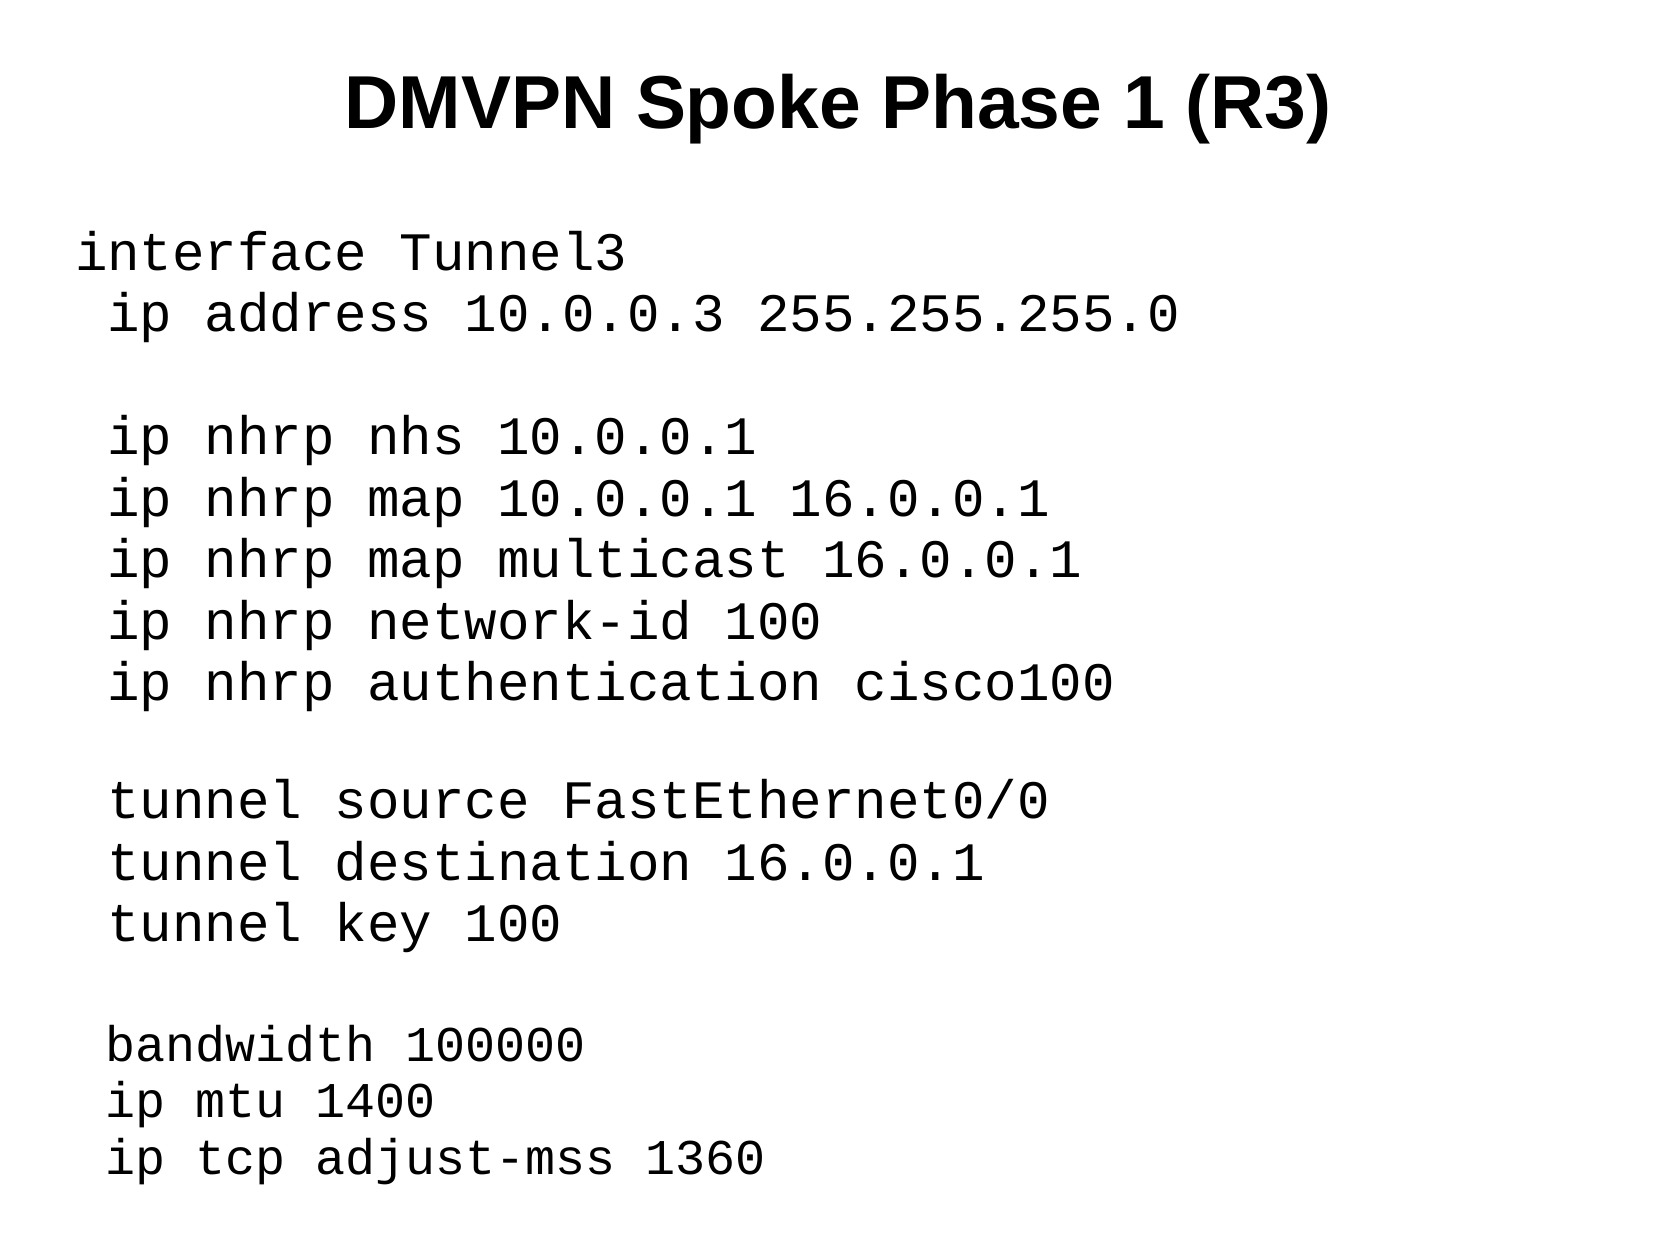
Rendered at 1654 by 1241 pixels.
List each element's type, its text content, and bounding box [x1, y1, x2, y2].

text_box DMVPN Spoke Phase 1 (R3) [64, 37, 1613, 151]
list interface Tunnel3 ip address 10.0.0.3 255.255.255.0 ip nhrp nhs 10.0.0.1 ip nhrp map 10.0.0.1 16.0.0.1 ip nhrp map multicast 16.0.0.1 ip nhrp network-id 100 ip nhrp authentication cisco100 tunnel source FastEthernet0/0 tunnel destination 16.0.0.1 tunnel key 100 bandwidth 100000 ip mtu 1400 ip tcp adjust-mss 1360 [75, 225, 1576, 1187]
